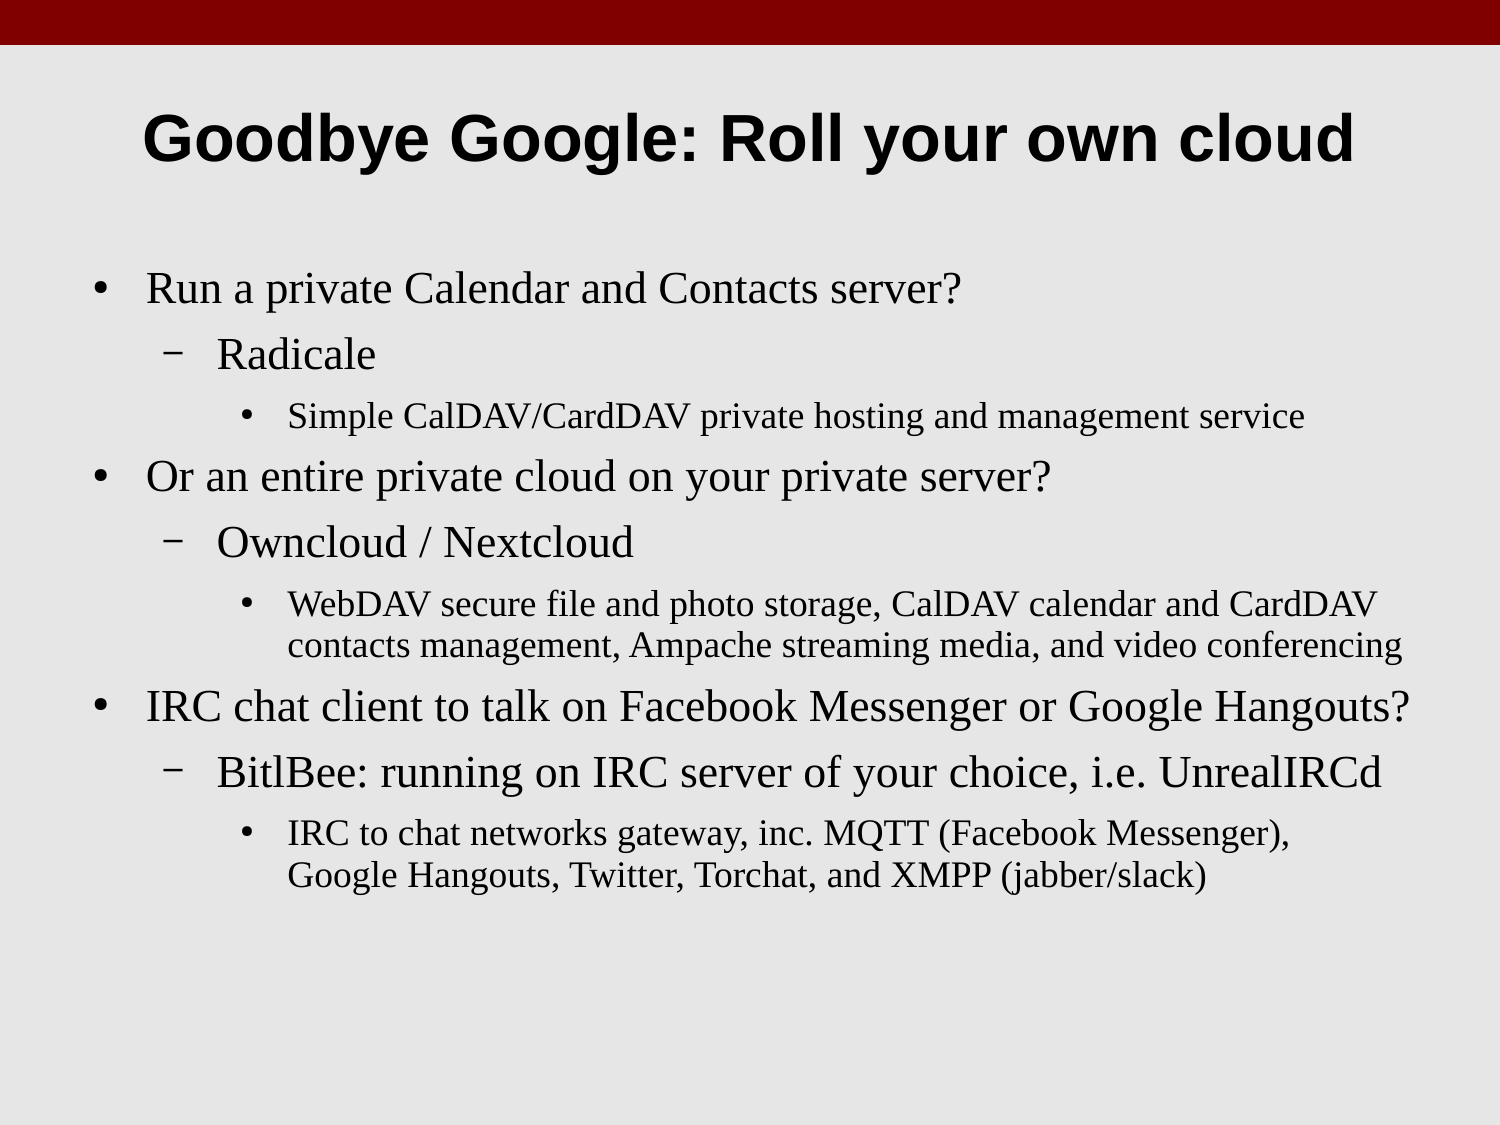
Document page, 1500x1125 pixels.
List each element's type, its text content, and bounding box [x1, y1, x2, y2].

title Goodbye Google: Roll your own cloud [75, 44, 1425, 233]
list Run a private Calendar and Contacts server? Radicale Simple CalDAV/CardDAV private hosting and management service Or an entire private cloud on your private server? Owncloud / Nextcloud WebDAV secure file and photo storage, CalDAV calendar and CardDAV contacts management, Ampache streaming media, and video conferencing IRC chat client to talk on Facebook Messenger or Google Hangouts? BitlBee: running on IRC server of your choice, i.e. UnrealIRCd IRC to chat networks gateway, inc. MQTT (Facebook Messenger), Google Hangouts, Twitter, Torchat, and XMPP (jabber/slack) [75, 263, 1425, 1088]
